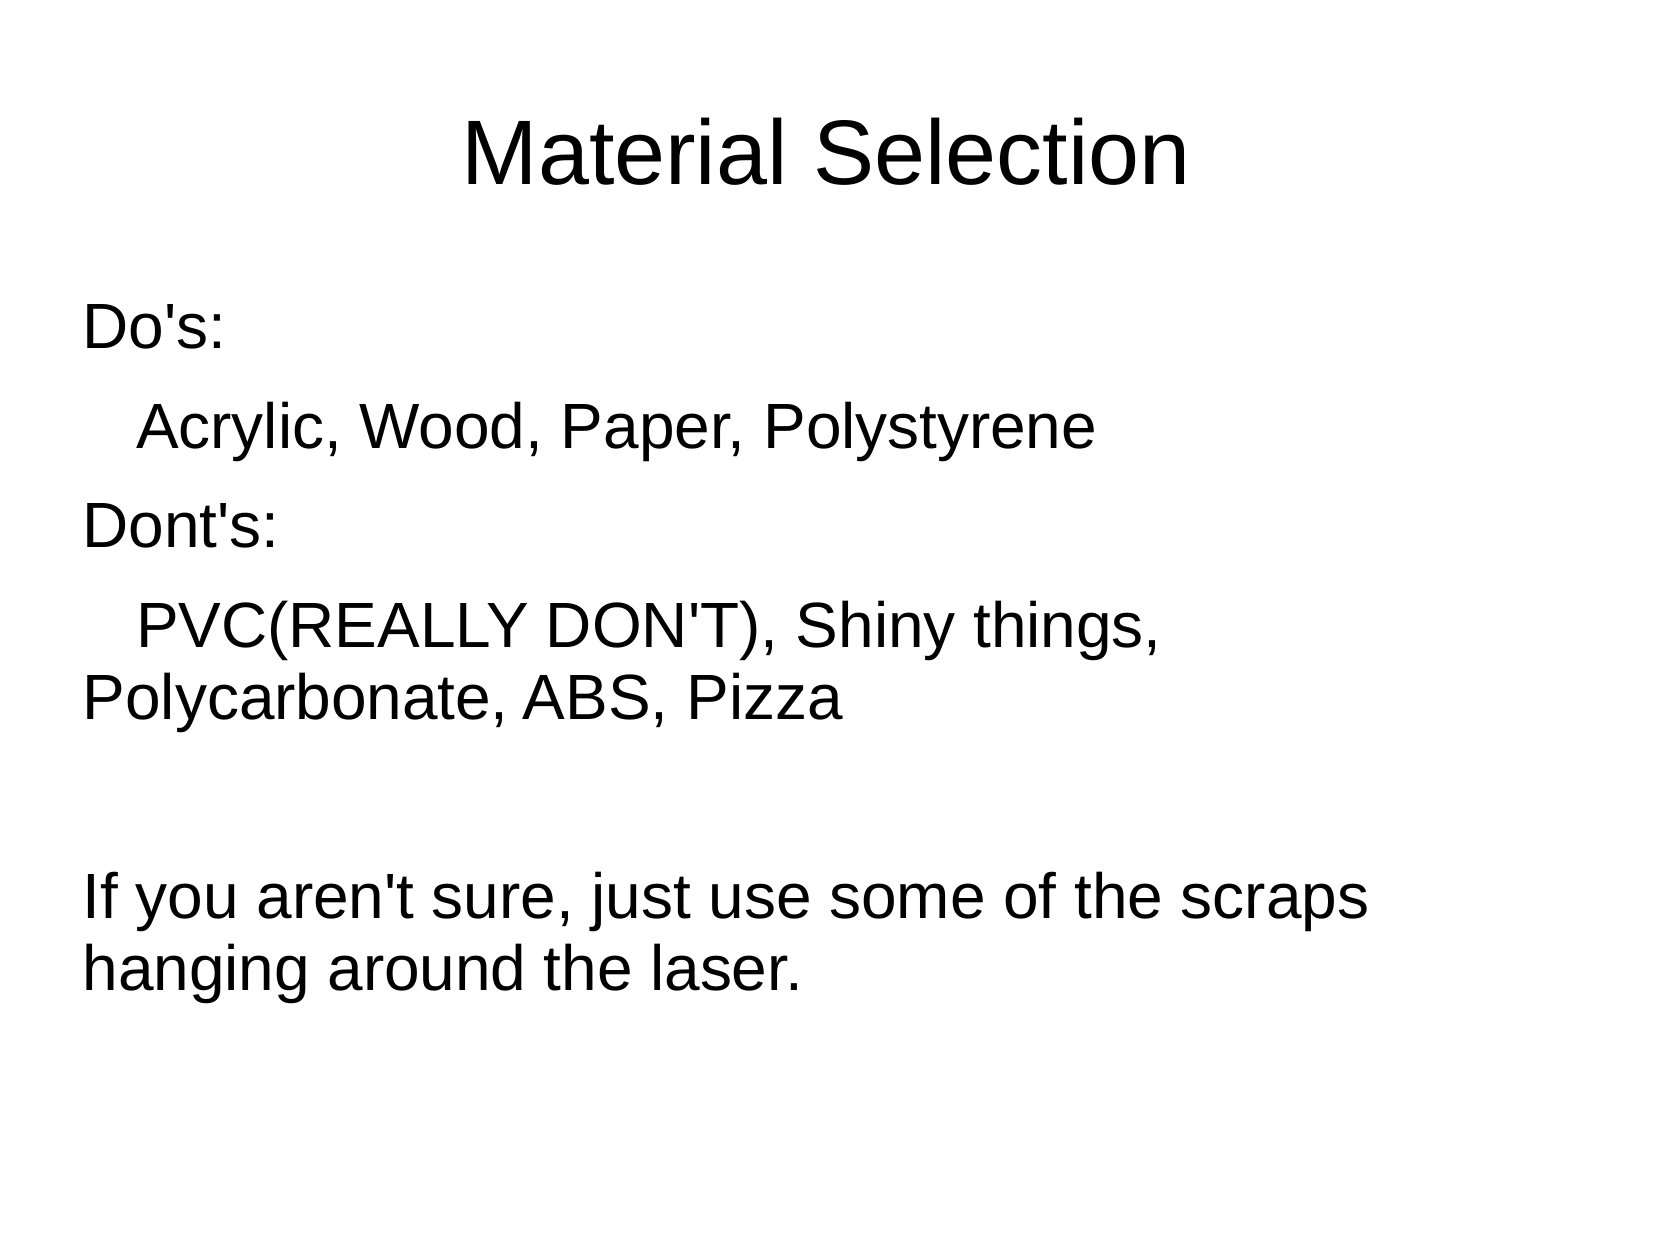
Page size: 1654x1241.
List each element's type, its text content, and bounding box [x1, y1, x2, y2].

list Do's: Acrylic, Wood, Paper, Polystyrene Dont's: PVC(REALLY DON'T), Shiny things, Polycarbonate, ABS, Pizza If you aren't sure, just use some of the scraps hanging around the laser. [82, 290, 1538, 1010]
title Material Selection [82, 49, 1571, 257]
